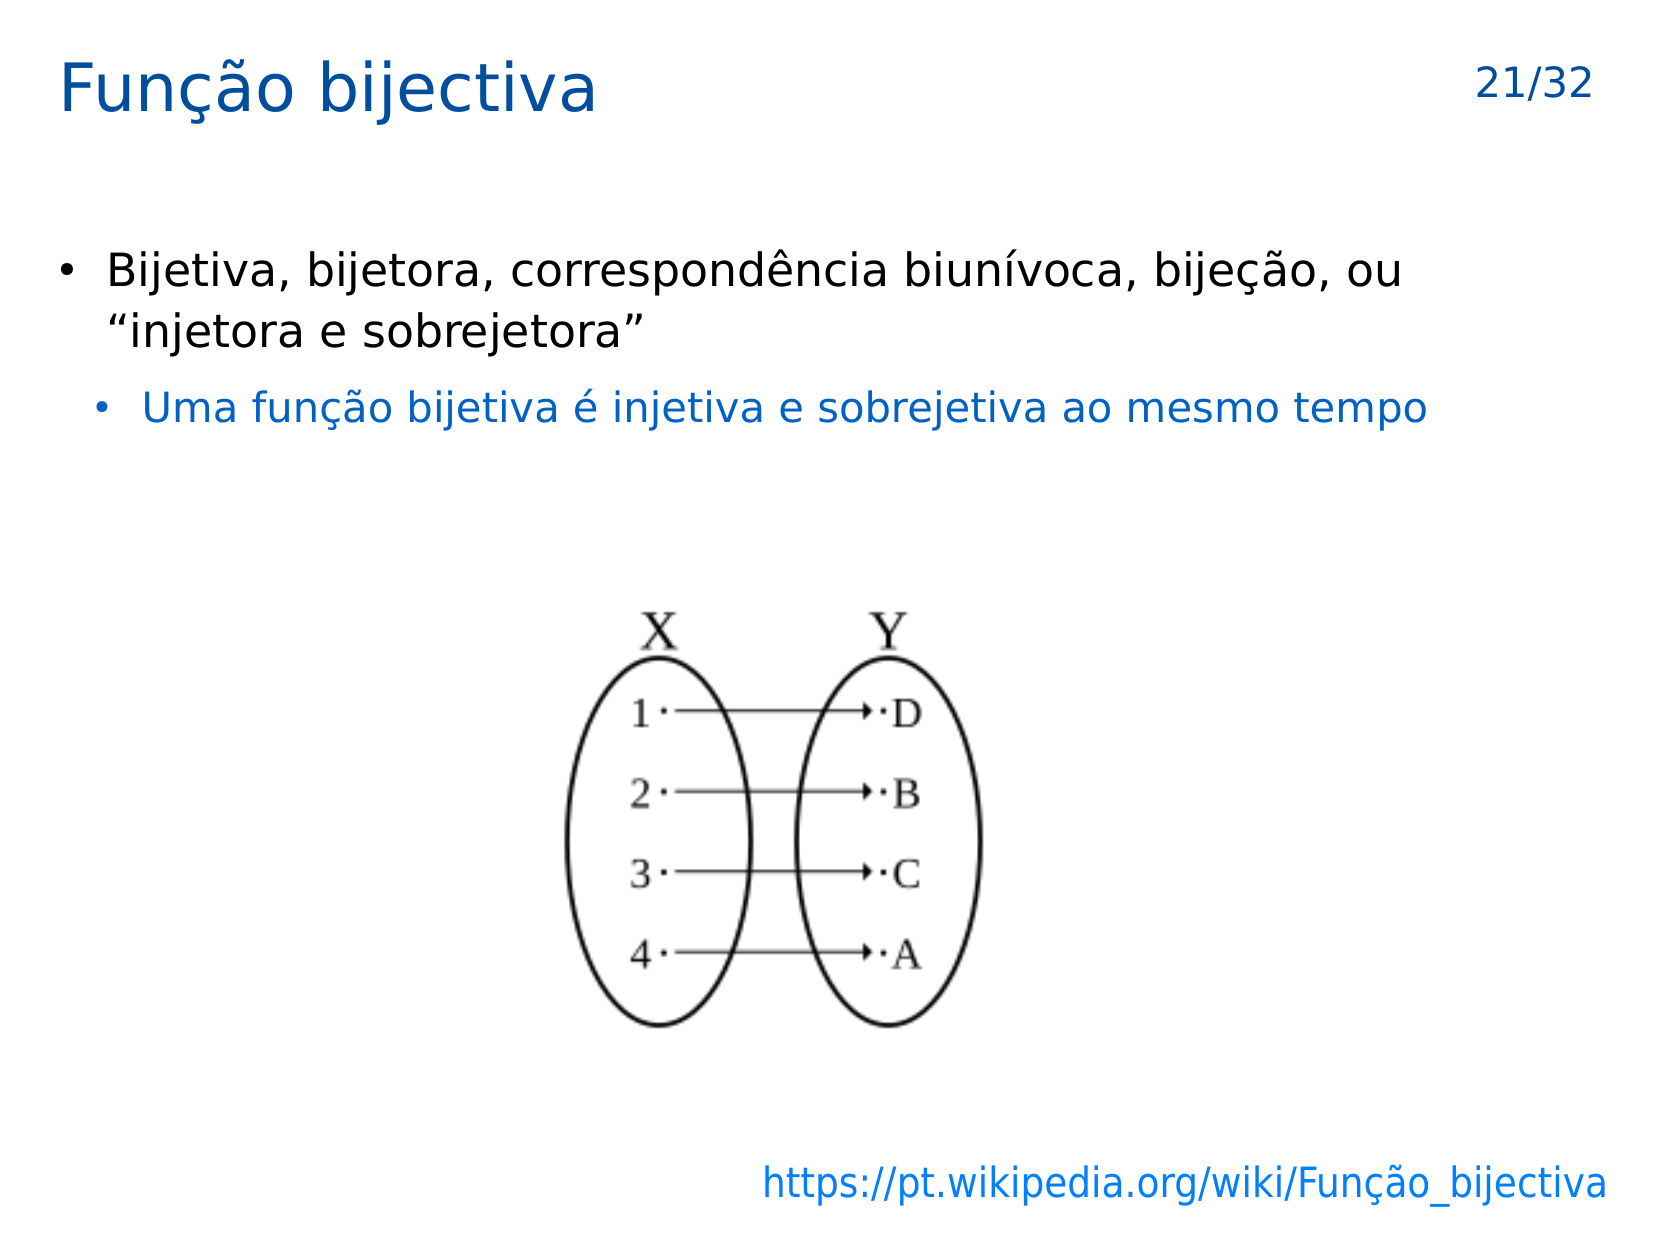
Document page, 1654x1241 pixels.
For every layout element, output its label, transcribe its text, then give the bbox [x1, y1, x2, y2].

list Bijetiva, bijetora, correspondência biunívoca, bijeção, ou “injetora e sobrejetora” Uma função bijetiva é injetiva e sobrejetiva ao mesmo tempo [59, 236, 1595, 1211]
text_box https://pt.wikipedia.org/wiki/Função_bijectiva [176, 1151, 1624, 1241]
title Função bijectiva [59, 29, 1625, 148]
picture [545, 590, 1004, 1049]
